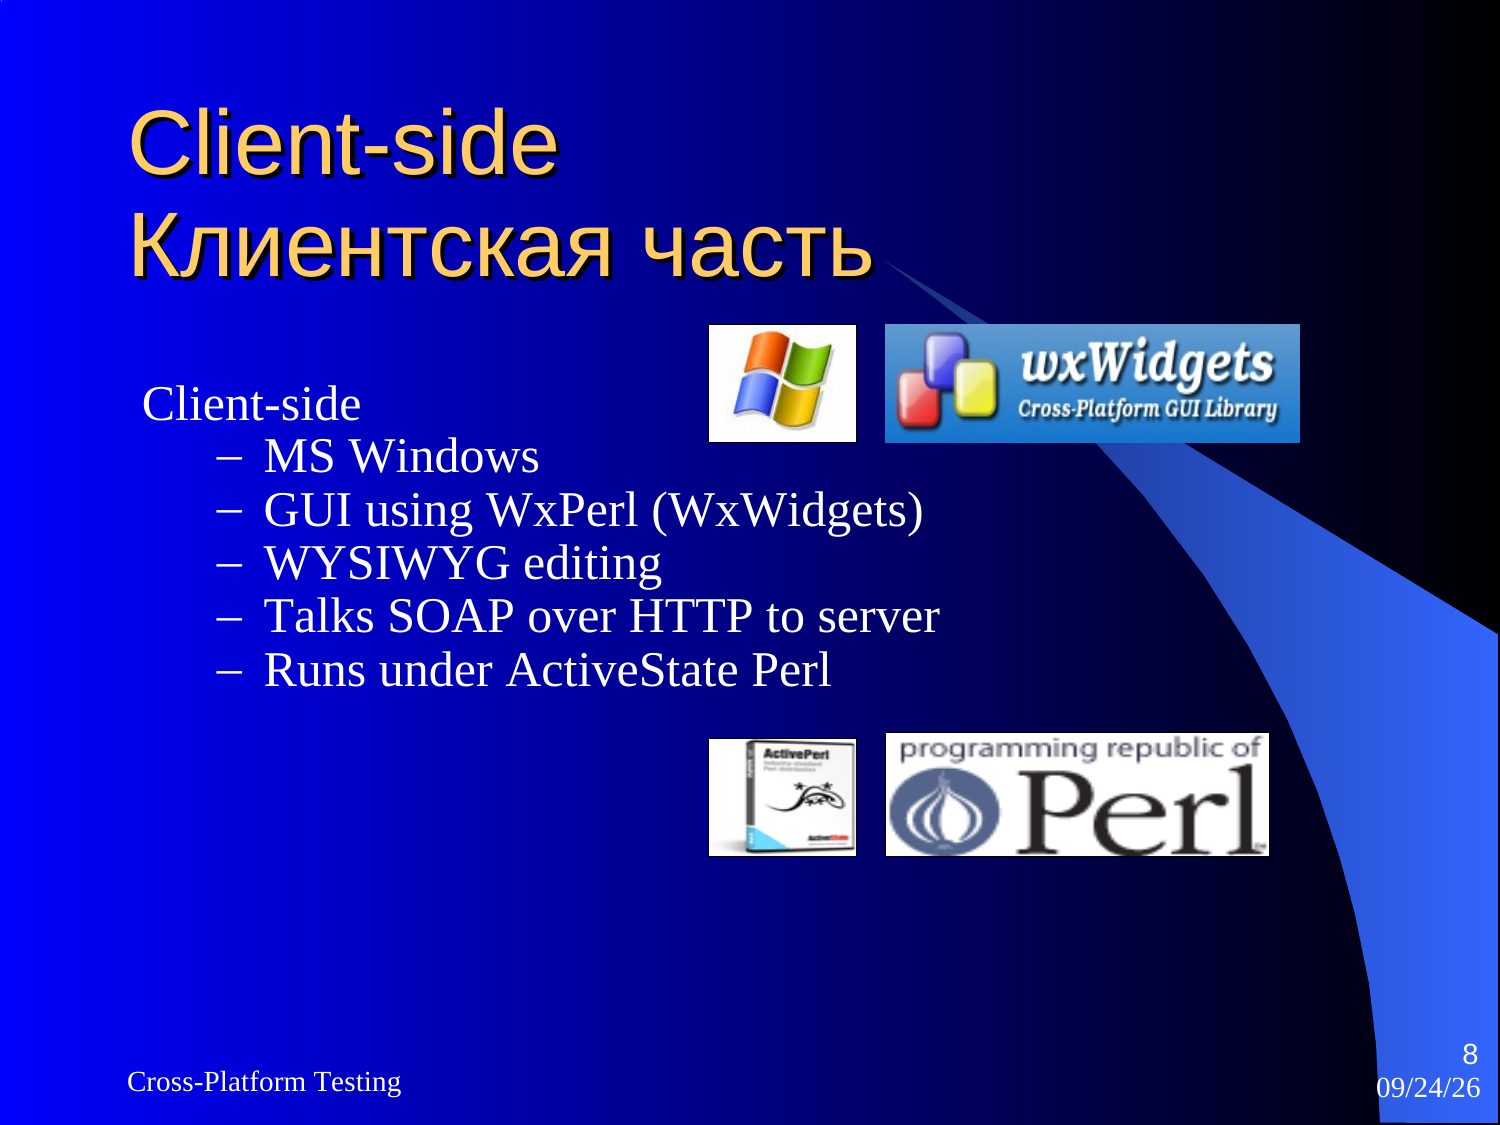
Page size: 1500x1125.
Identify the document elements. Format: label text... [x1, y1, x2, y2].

picture [885, 732, 1270, 857]
list Client-side MS Windows GUI using WxPerl (WxWidgets) WYSIWYG editing Talks SOAP over HTTP to server Runs under ActiveState Perl [111, 324, 1387, 1001]
picture [885, 324, 1300, 443]
picture [708, 738, 857, 857]
title Client-side Клиентская часть [111, 83, 1438, 304]
picture [708, 324, 857, 443]
